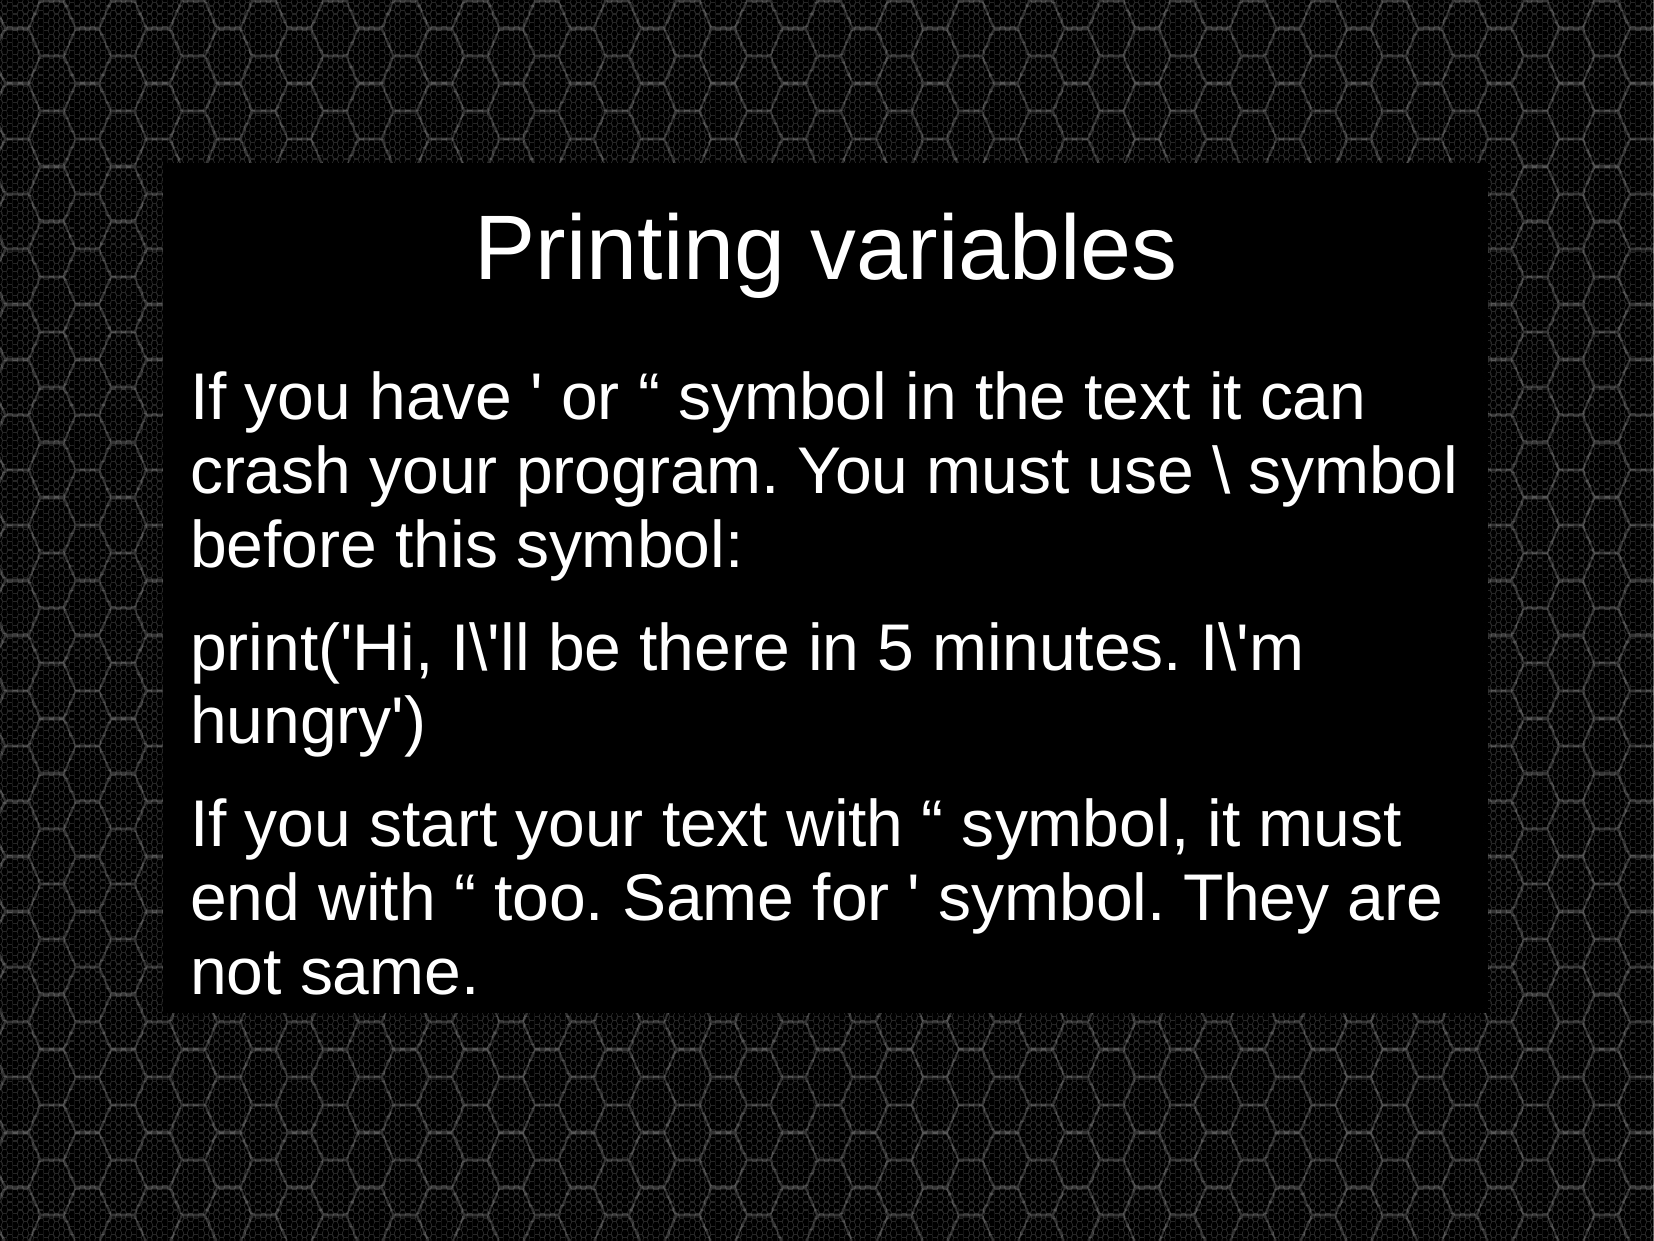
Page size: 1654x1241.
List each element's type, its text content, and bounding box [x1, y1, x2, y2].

title Printing variables [82, 165, 1571, 331]
picture [0, 0, 1654, 1241]
list If you have ' or “ symbol in the text it can crash your program. You must use \ symbol before this symbol: print('Hi, I\'ll be there in 5 minutes. I\'m hungry') If you start your text with “ symbol, it must end with “ too. Same for ' symbol. They are not same. [120, 360, 1501, 1010]
